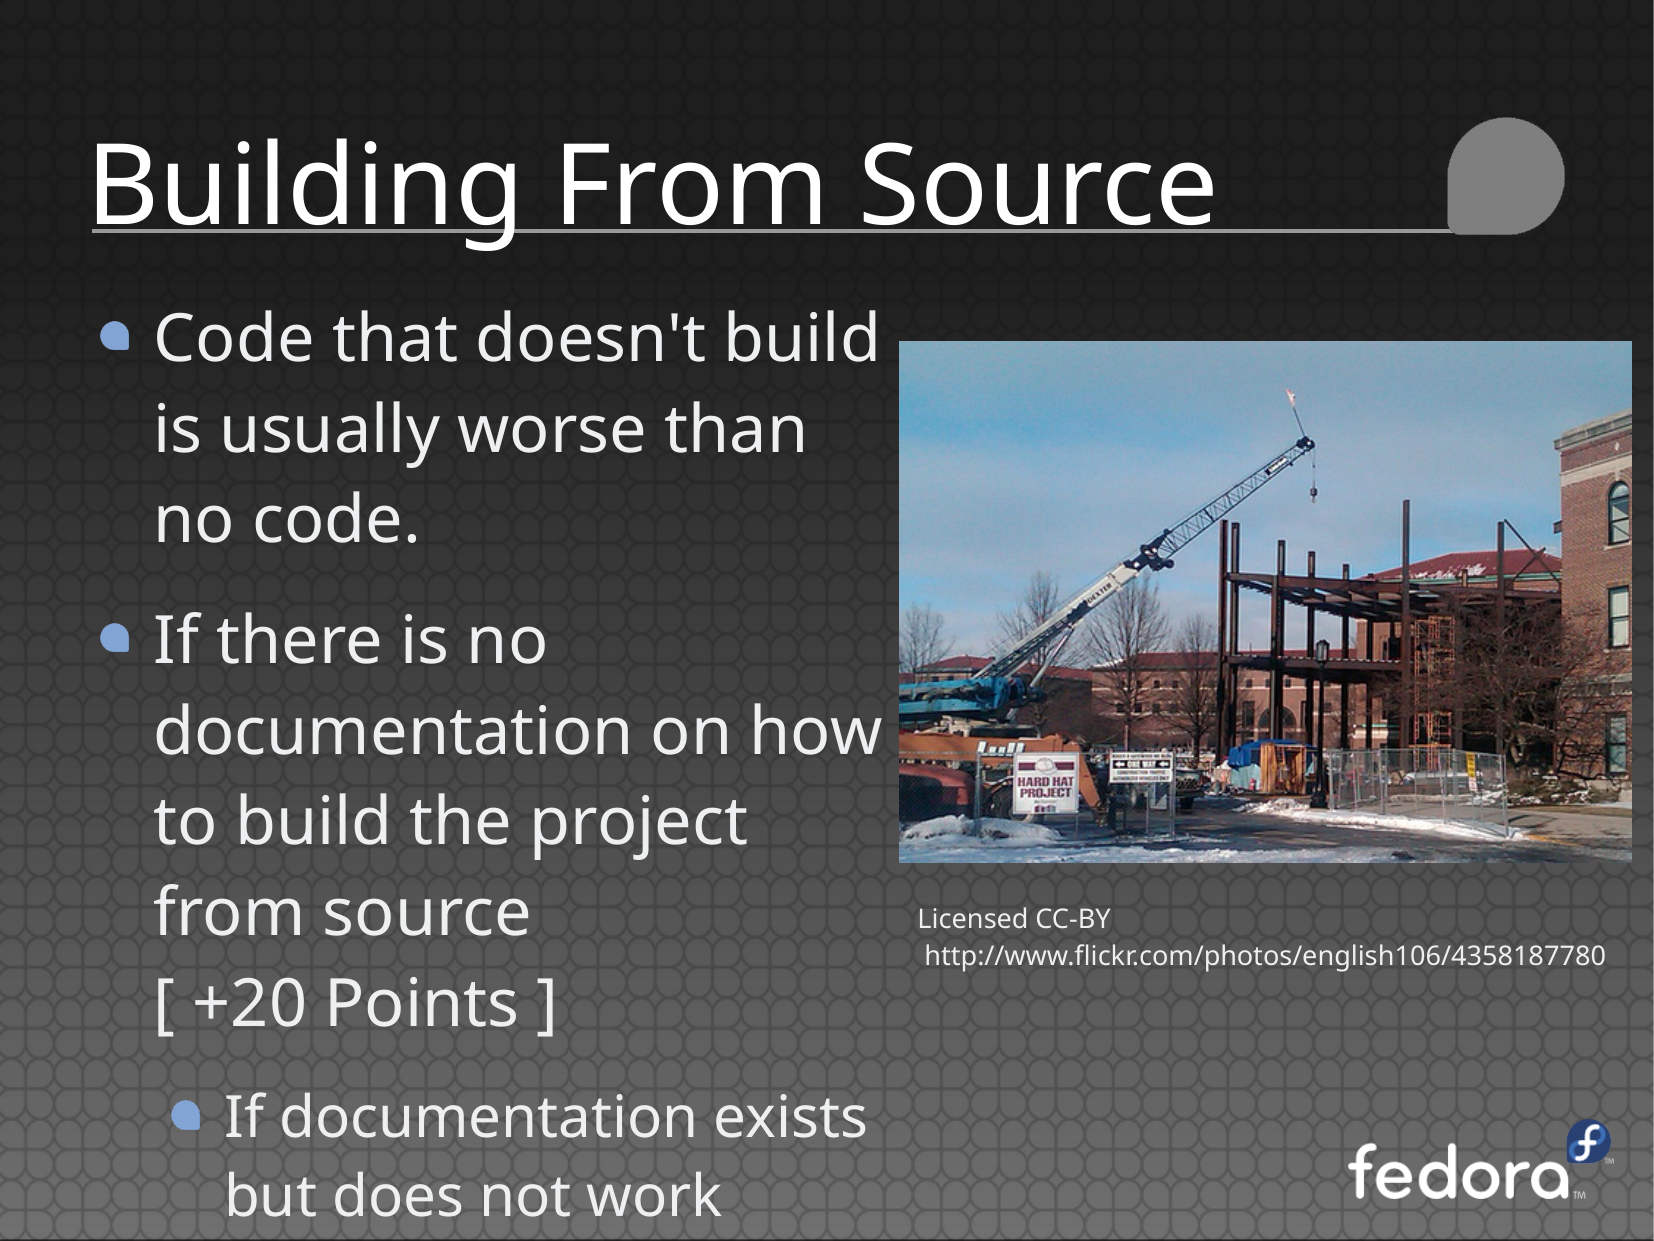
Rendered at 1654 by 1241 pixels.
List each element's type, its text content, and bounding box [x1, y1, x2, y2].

picture [0, 0, 1654, 1241]
list Code that doesn't build is usually worse than no code. If there is no documentation on how to build the project from source [ +20 Points ] If documentation exists but does not work [ +10 Points ] [82, 290, 900, 1241]
title Building From Source [86, 112, 1576, 249]
text_box Licensed CC-BY http://www.flickr.com/photos/english106/4358187780 [915, 892, 1609, 970]
